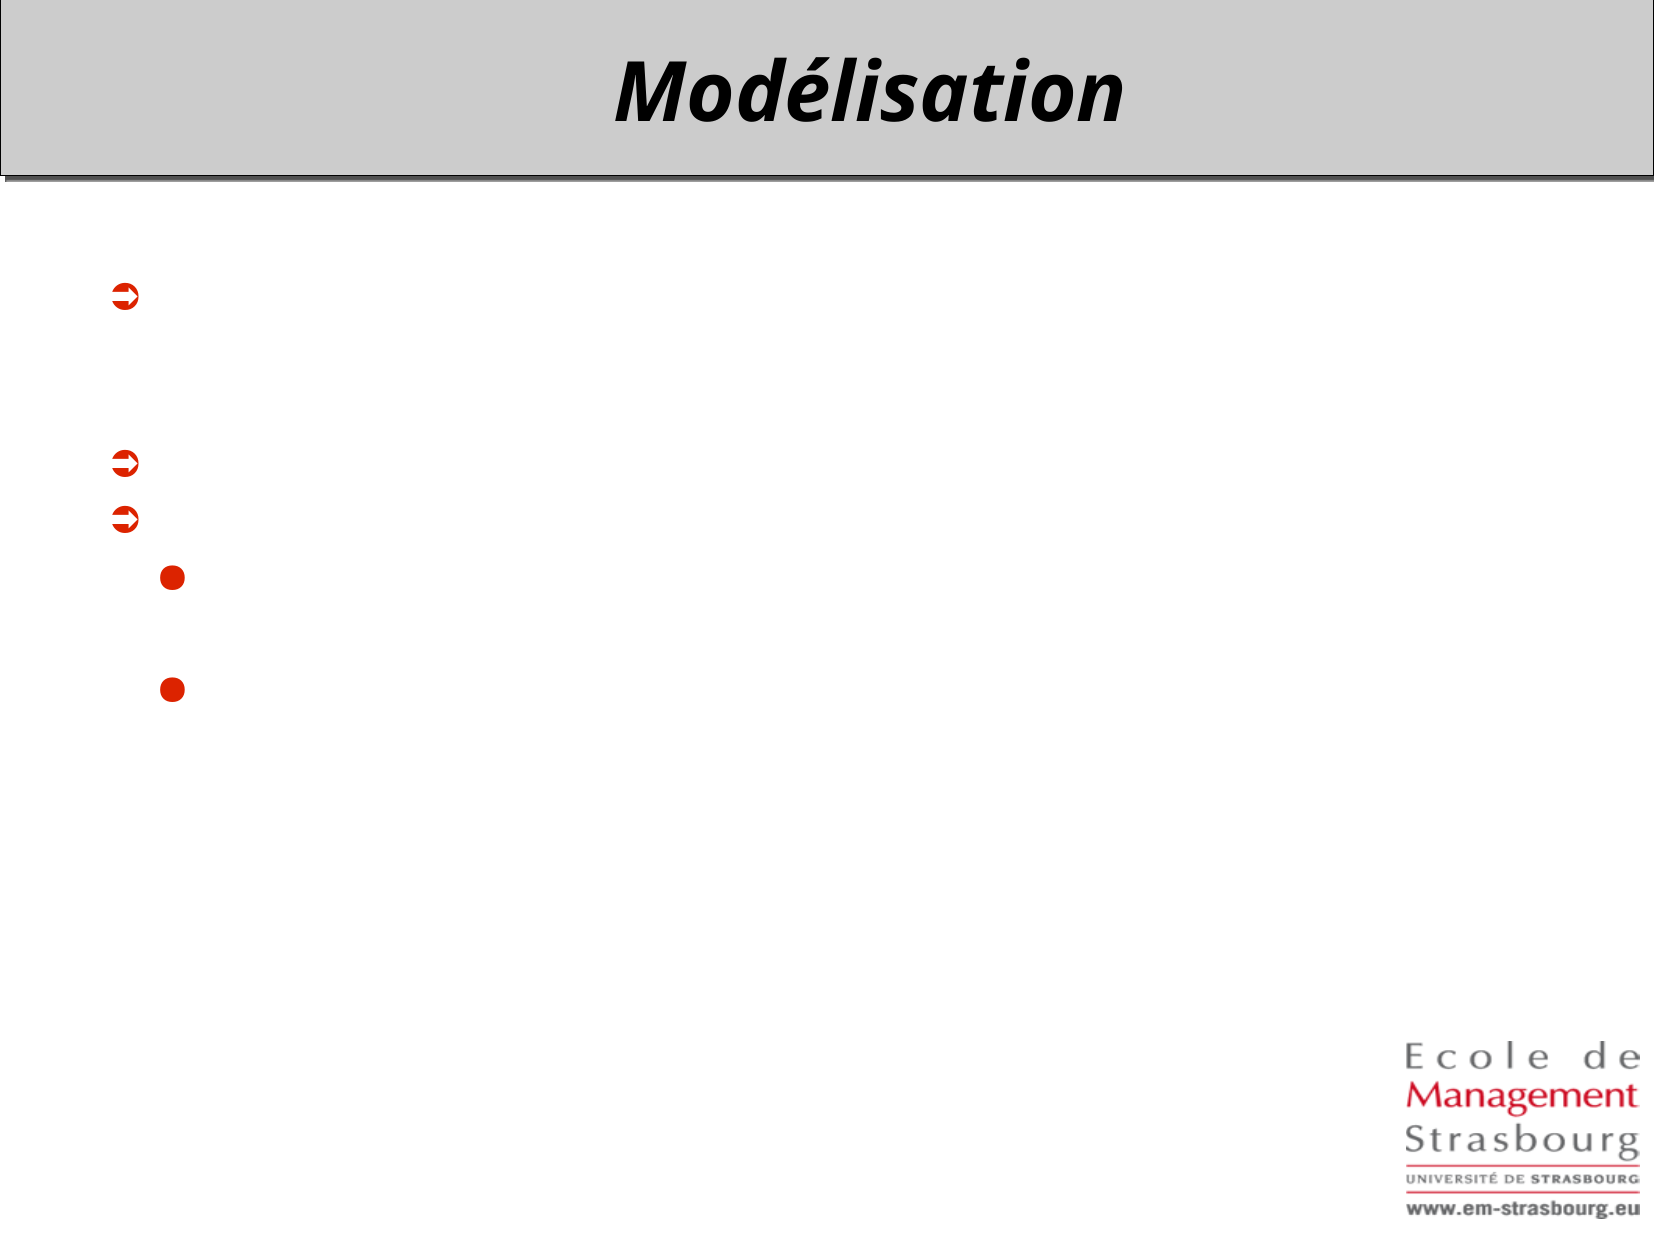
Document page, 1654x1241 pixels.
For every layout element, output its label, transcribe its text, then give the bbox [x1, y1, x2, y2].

picture [1406, 1041, 1640, 1219]
title Modélisation [164, 0, 1577, 178]
list Les descriptions et spécifications recommandées par les méthodes de conception sont plus efficaces si elles sont formalisées : on utilise un modèle. modèle = représentation abstraite de la réalité Objectif: clarifier ce qui va être mis en place Lever les ambiguités de compréhension des processus, jusqu'à ... La production des logiciels. [96, 273, 1558, 937]
